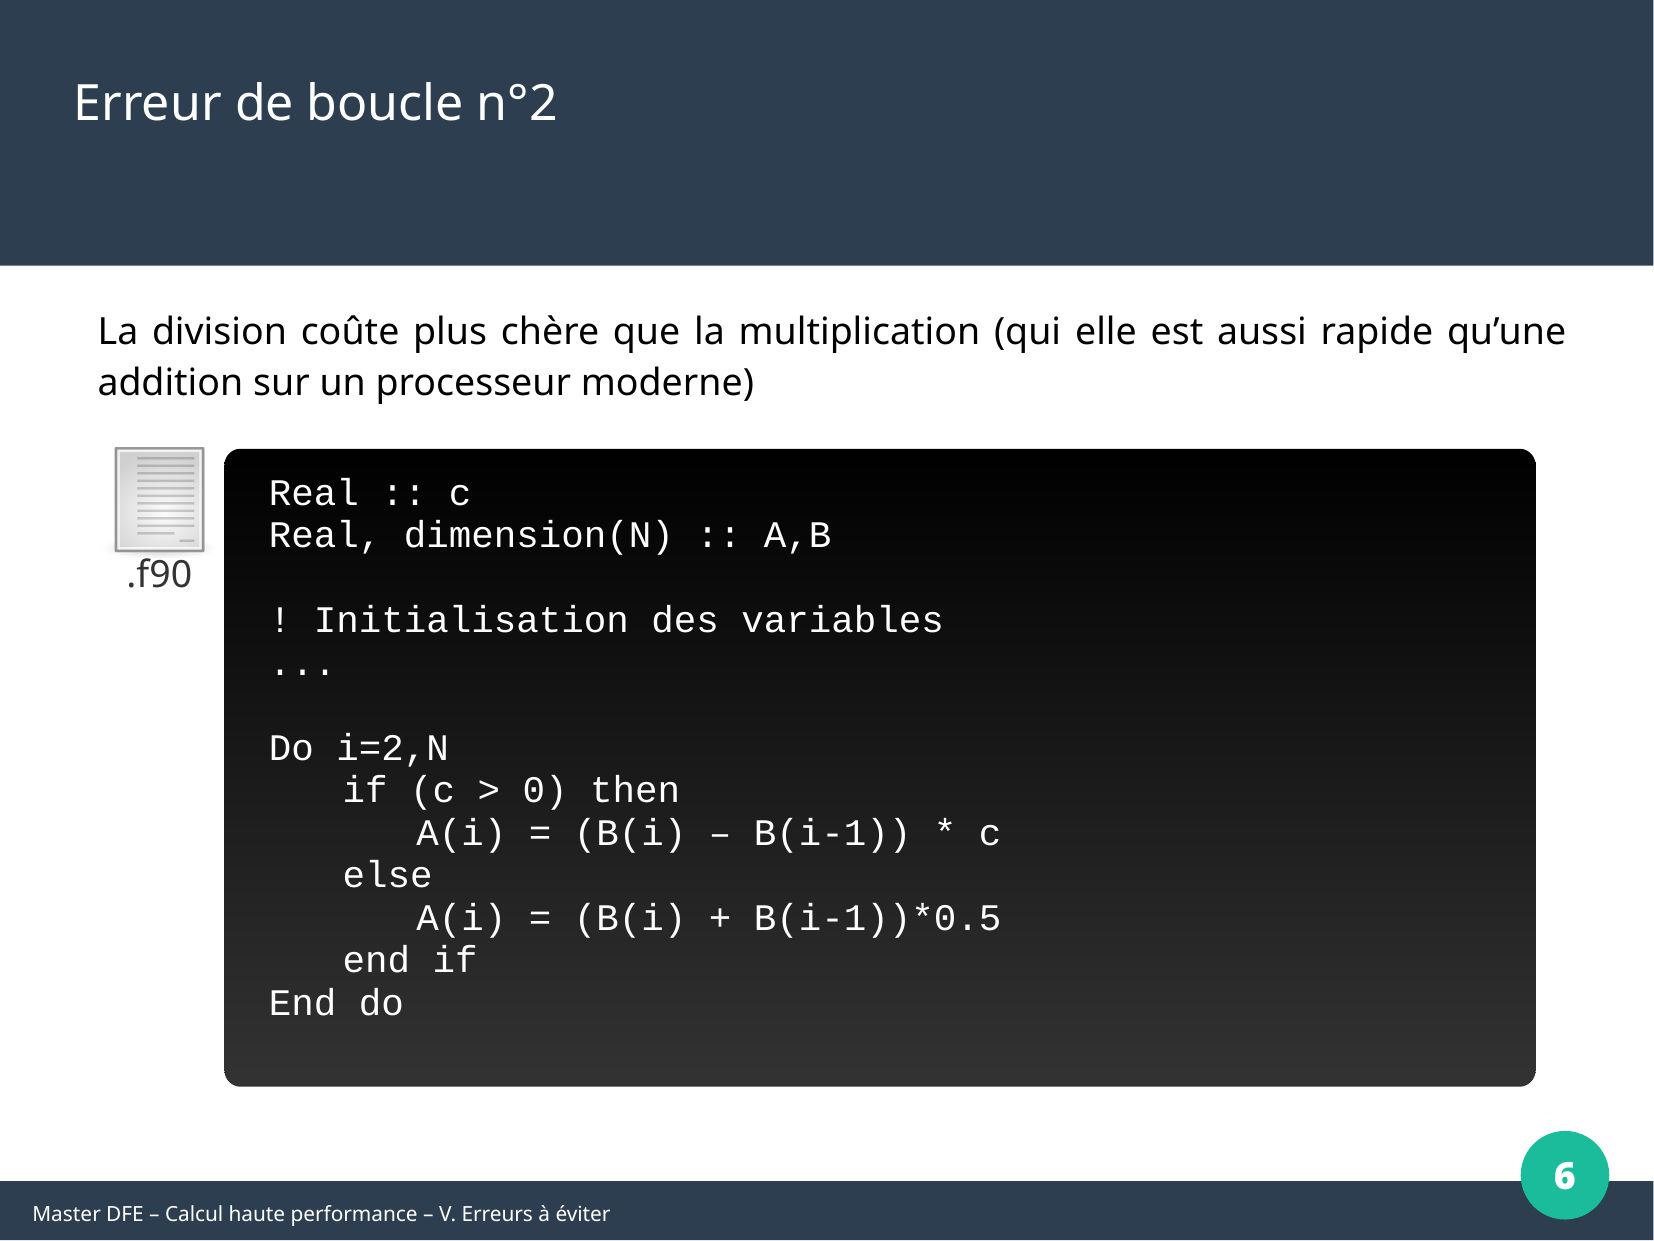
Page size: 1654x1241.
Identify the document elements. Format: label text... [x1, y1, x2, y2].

text_box La division coûte plus chère que la multiplication (qui elle est aussi rapide qu’une addition sur un processeur moderne) [82, 297, 1583, 414]
text_box Erreur de boucle n°2 [59, 59, 1619, 209]
text_box Real :: c Real, dimension(N) :: A,B ! Initialisation des variables ... Do i=2,N if (c > 0) then A(i) = (B(i) – B(i-1)) * c else A(i) = (B(i) + B(i-1))*0.5 end if End do [253, 466, 1524, 1035]
text_box [224, 448, 1536, 1087]
text_box Master DFE – Calcul haute performance – V. Erreurs à éviter [17, 1191, 1436, 1235]
text_box .f90 [82, 539, 237, 606]
picture [100, 442, 219, 539]
